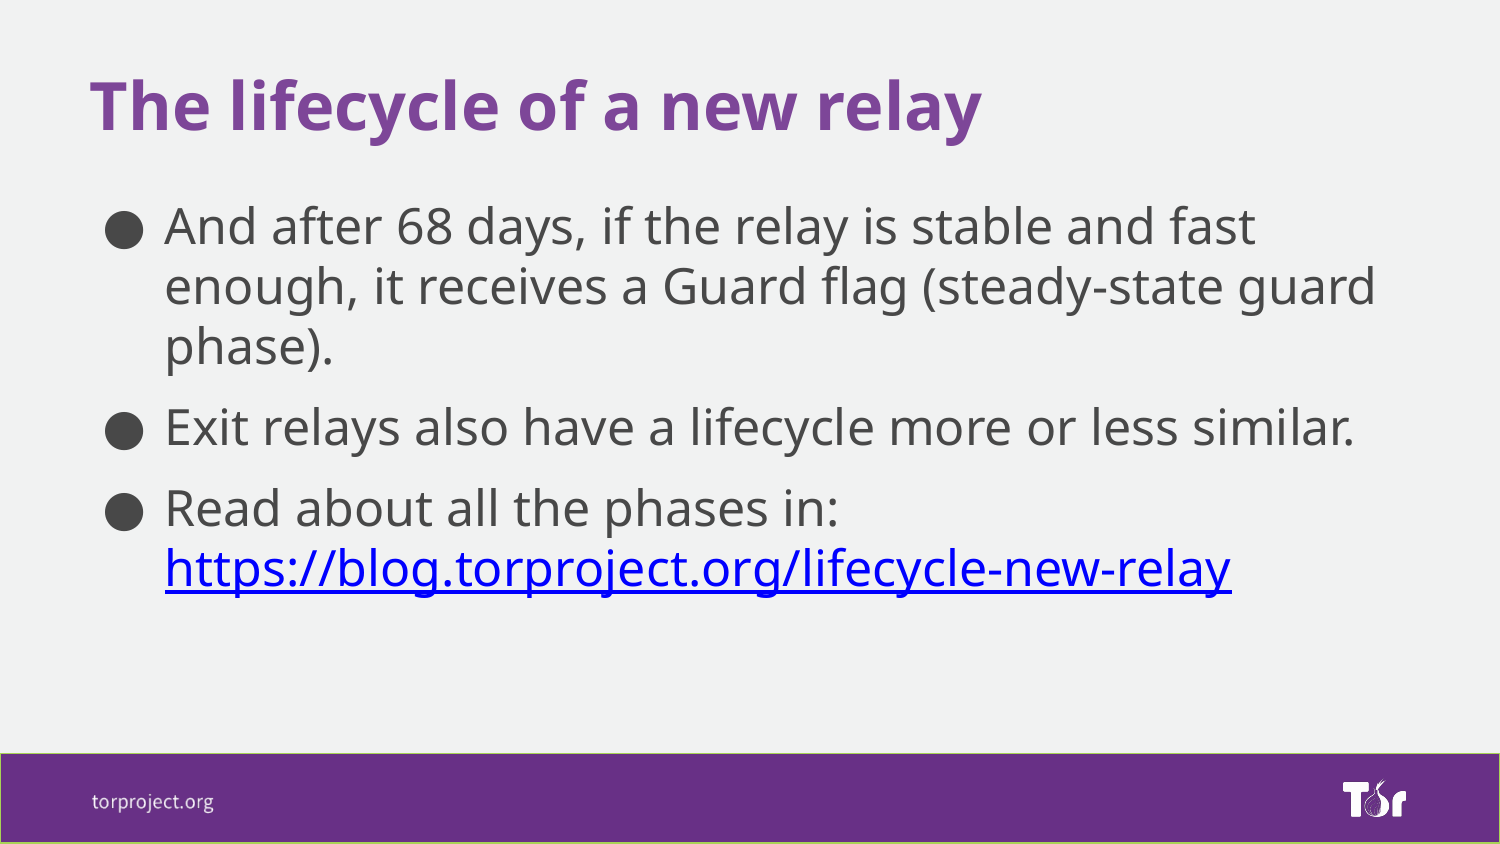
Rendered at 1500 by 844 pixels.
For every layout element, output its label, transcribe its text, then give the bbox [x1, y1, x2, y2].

picture [75, 780, 604, 821]
picture [1343, 778, 1406, 817]
text_box And after 68 days, if the relay is stable and fast enough, it receives a Guard flag (steady-state guard phase). Exit relays also have a lifecycle more or less similar. Read about all the phases in: https://blog.torproject.org/lifecycle-new-relay [75, 187, 1425, 744]
text_box The lifecycle of a new relay [75, 33, 1425, 174]
